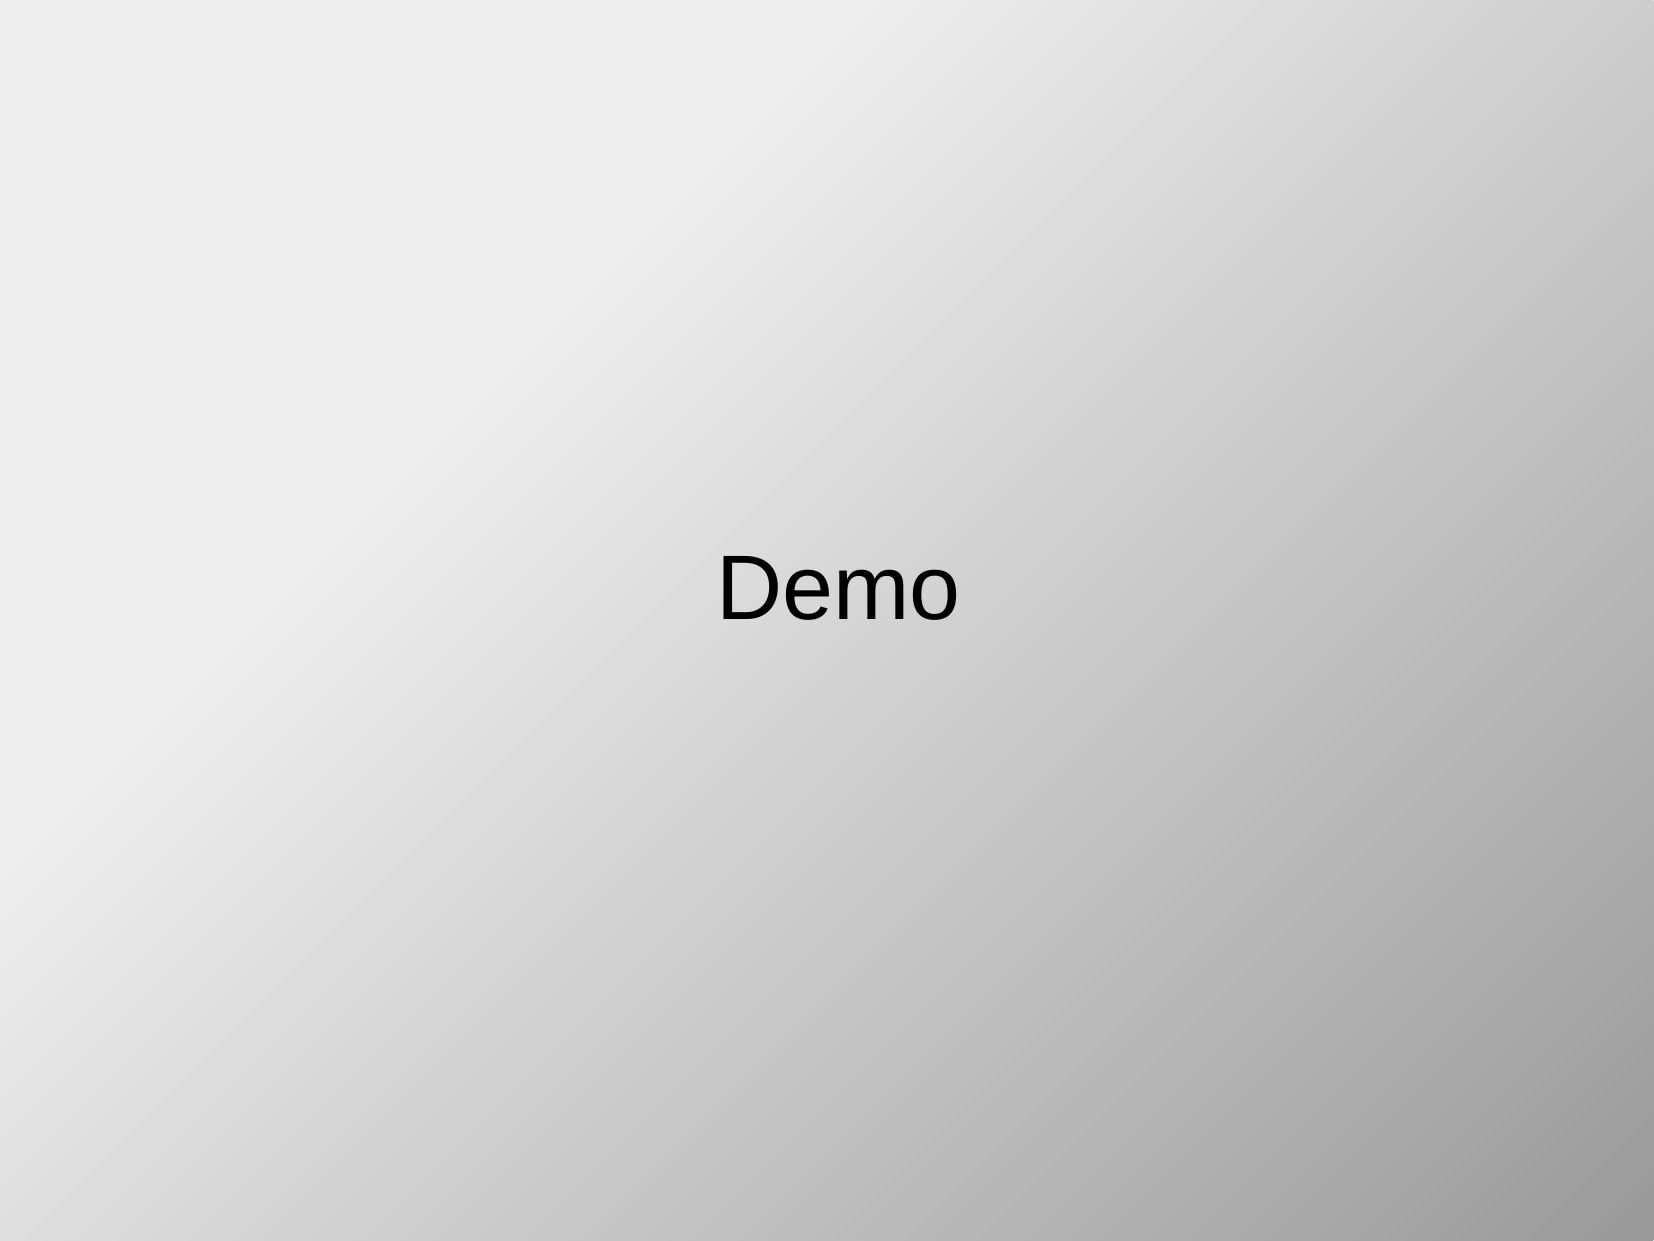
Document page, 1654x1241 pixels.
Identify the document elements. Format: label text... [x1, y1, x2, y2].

title Demo [94, 484, 1583, 692]
